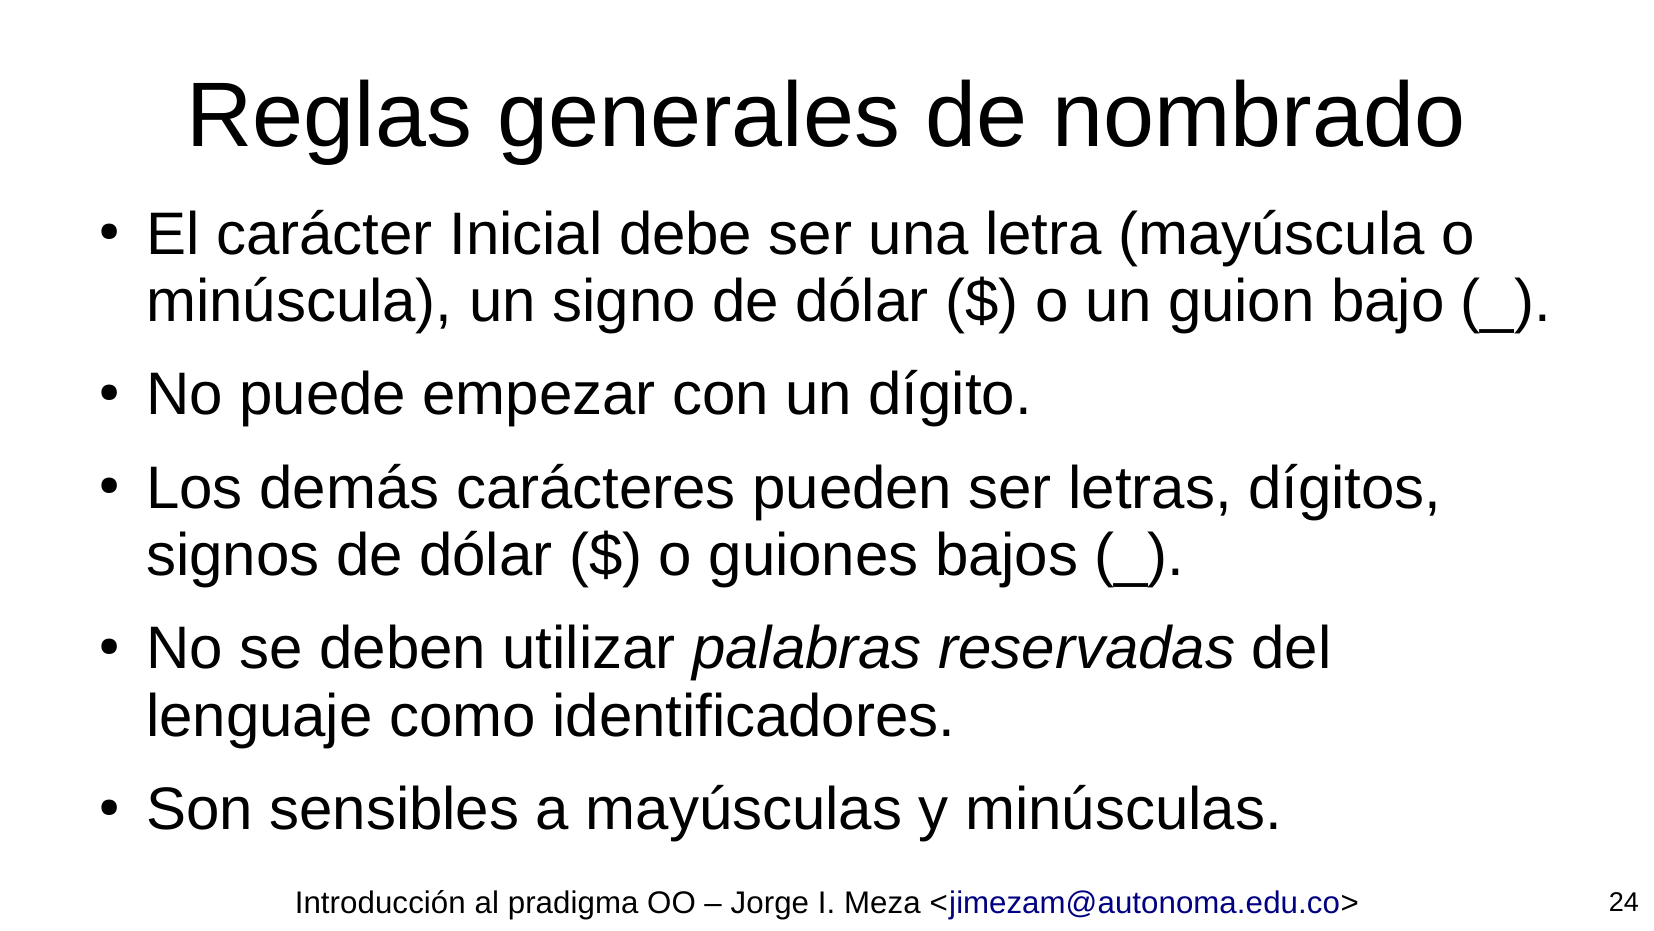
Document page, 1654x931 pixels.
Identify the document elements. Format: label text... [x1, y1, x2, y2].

list El carácter Inicial debe ser una letra (mayúscula o minúscula), un signo de dólar ($) o un guion bajo (_). No puede empezar con un dígito. Los demás carácteres pueden ser letras, dígitos, signos de dólar ($) o guiones bajos (_). No se deben utilizar palabras reservadas del lenguaje como identificadores. Son sensibles a mayúsculas y minúsculas. [82, 199, 1571, 861]
title Reglas generales de nombrado [82, 37, 1571, 193]
